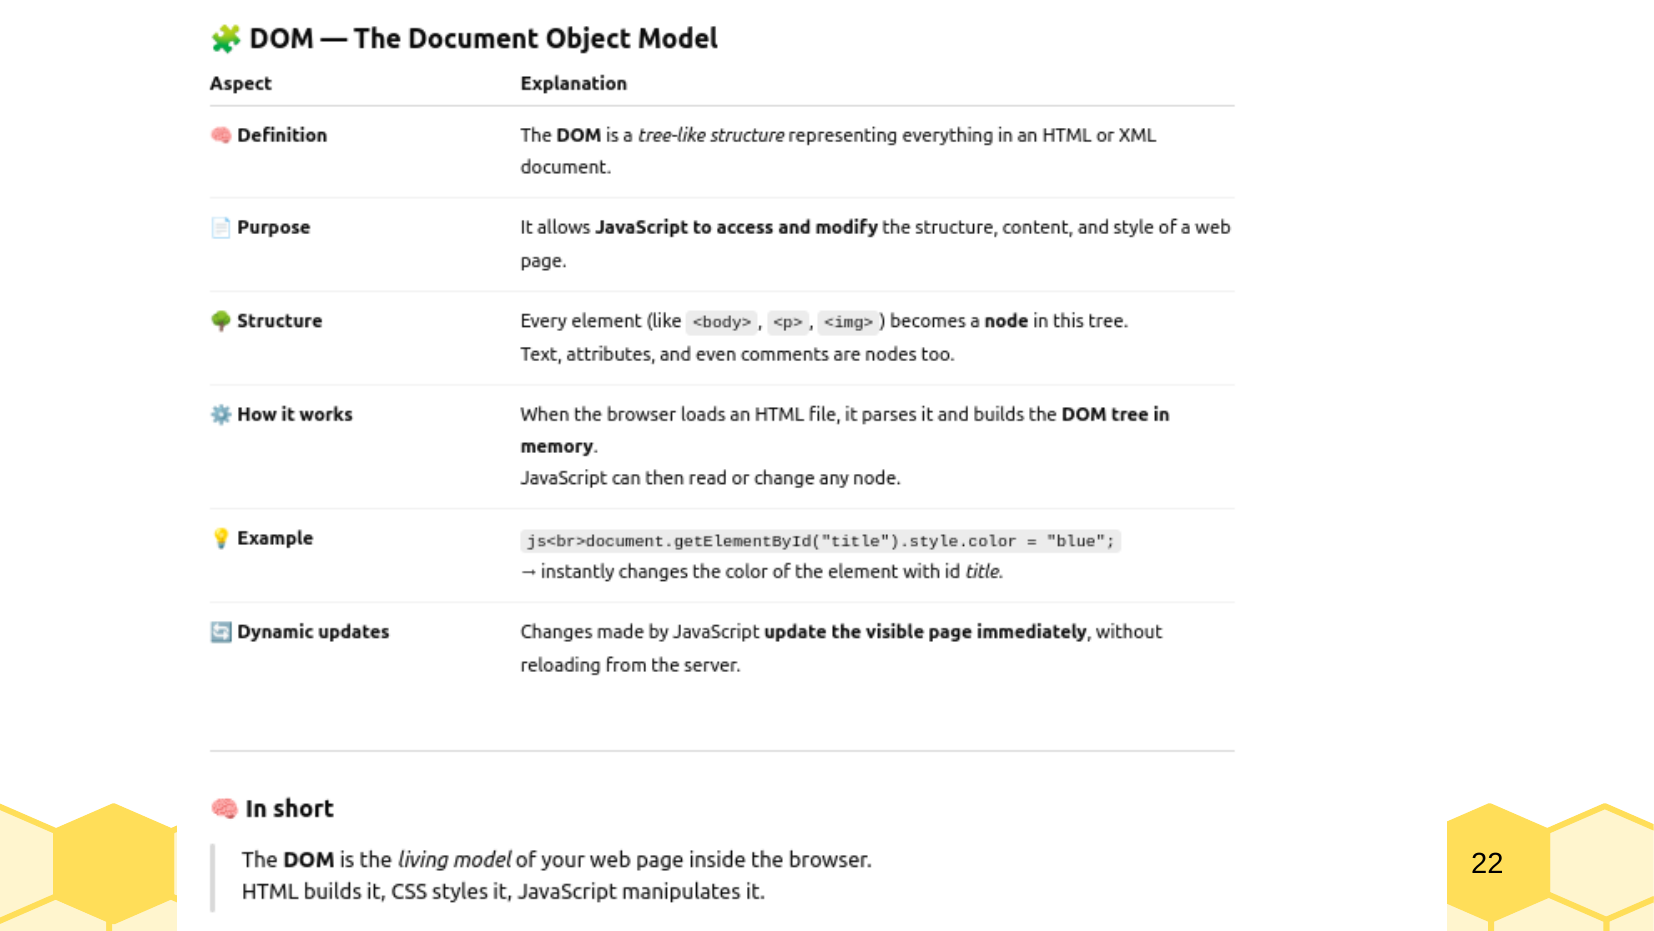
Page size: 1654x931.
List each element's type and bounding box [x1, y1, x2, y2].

picture [177, 5, 1447, 931]
